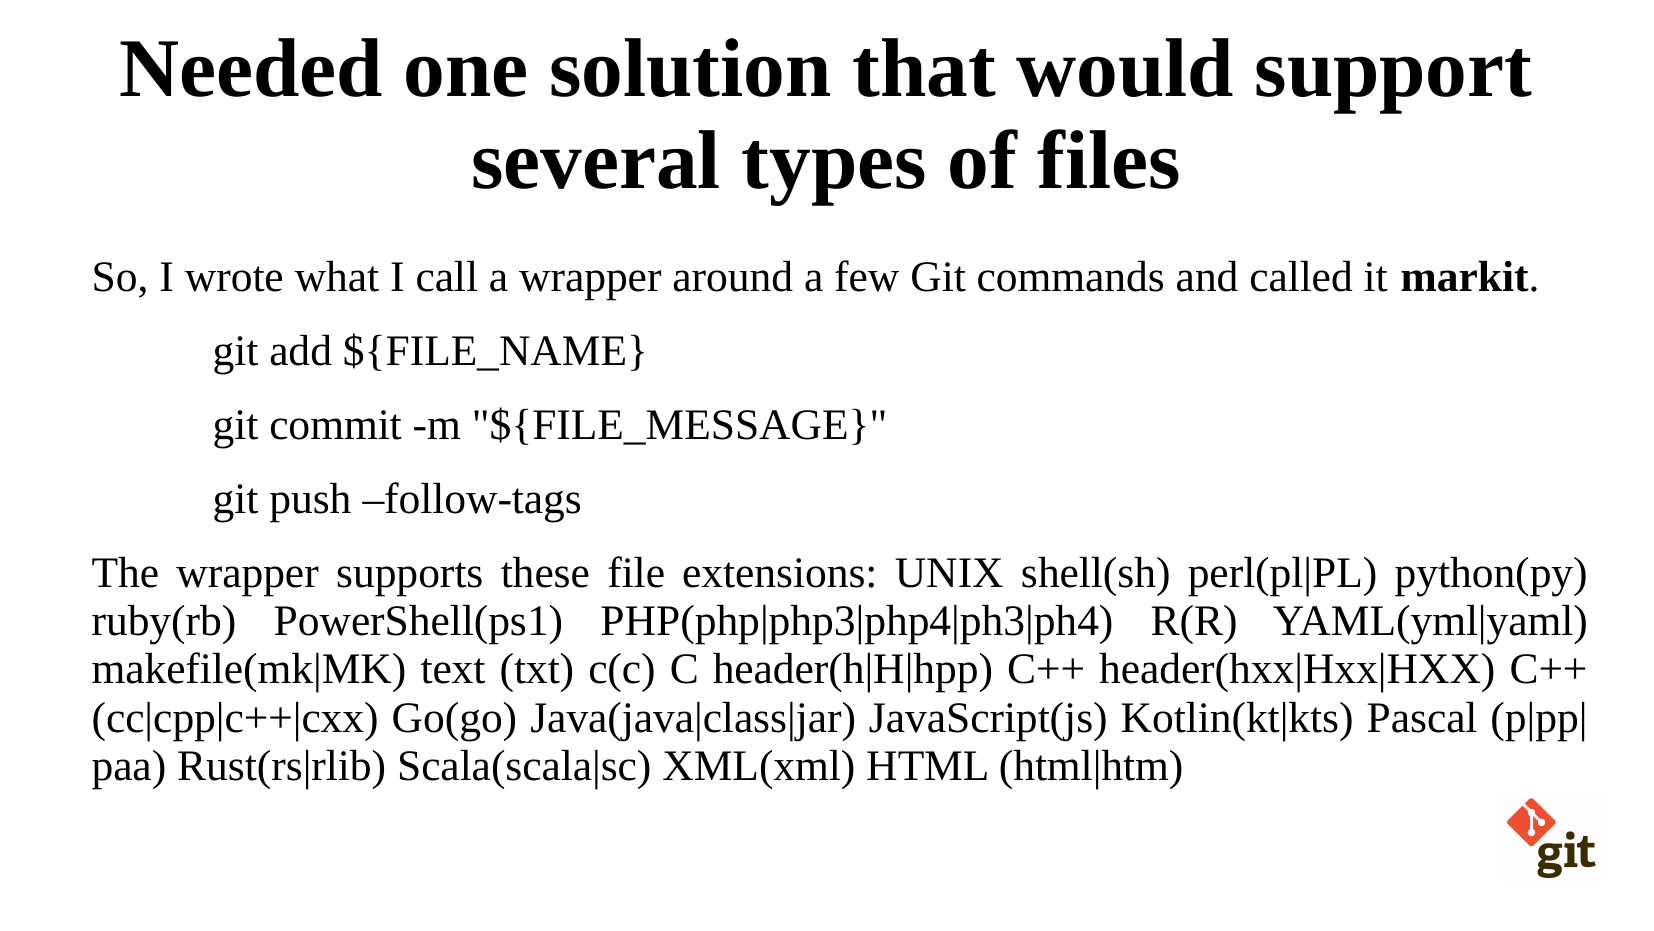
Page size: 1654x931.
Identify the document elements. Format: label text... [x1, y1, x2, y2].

list So, I wrote what I call a wrapper around a few Git commands and called it markit. git add ${FILE_NAME} git commit -m "${FILE_MESSAGE}" git push –follow-tags The wrapper supports these file extensions: UNIX shell(sh) perl(pl|PL) python(py) ruby(rb) PowerShell(ps1) PHP(php|php3|php4|ph3|ph4) R(R) YAML(yml|yaml) makefile(mk|MK) text (txt) c(c) C header(h|H|hpp) C++ header(hxx|Hxx|HXX) C++(cc|cpp|c++|cxx) Go(go) Java(java|class|jar) JavaScript(js) Kotlin(kt|kts) Pascal (p|pp|paa) Rust(rs|rlib) Scala(scala|sc) XML(xml) HTML (html|htm) [30, 217, 1591, 826]
title Needed one solution that would support several types of files [82, 13, 1571, 217]
picture [1497, 789, 1606, 886]
